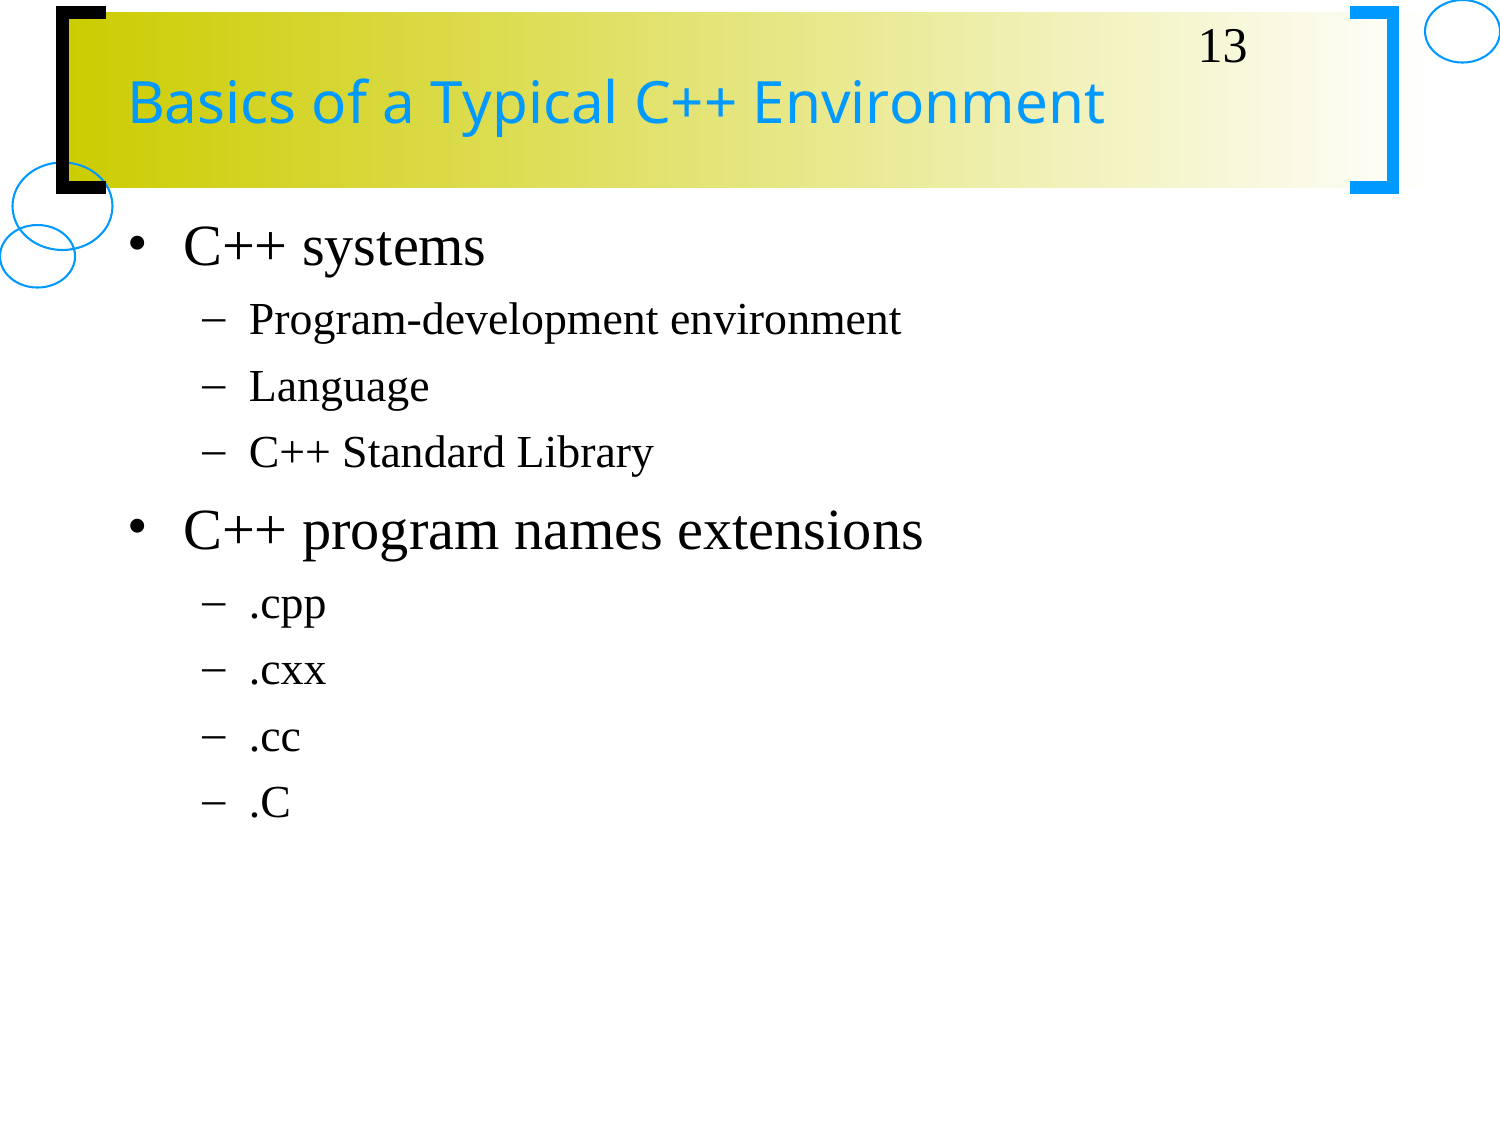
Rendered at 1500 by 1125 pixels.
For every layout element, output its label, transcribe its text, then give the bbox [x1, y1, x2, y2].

title Basics of a Typical C++ Environment [112, 12, 1388, 188]
list C++ systems Program-development environment Language C++ Standard Library C++ program names extensions .cpp .cxx .cc .C [112, 199, 1388, 1063]
